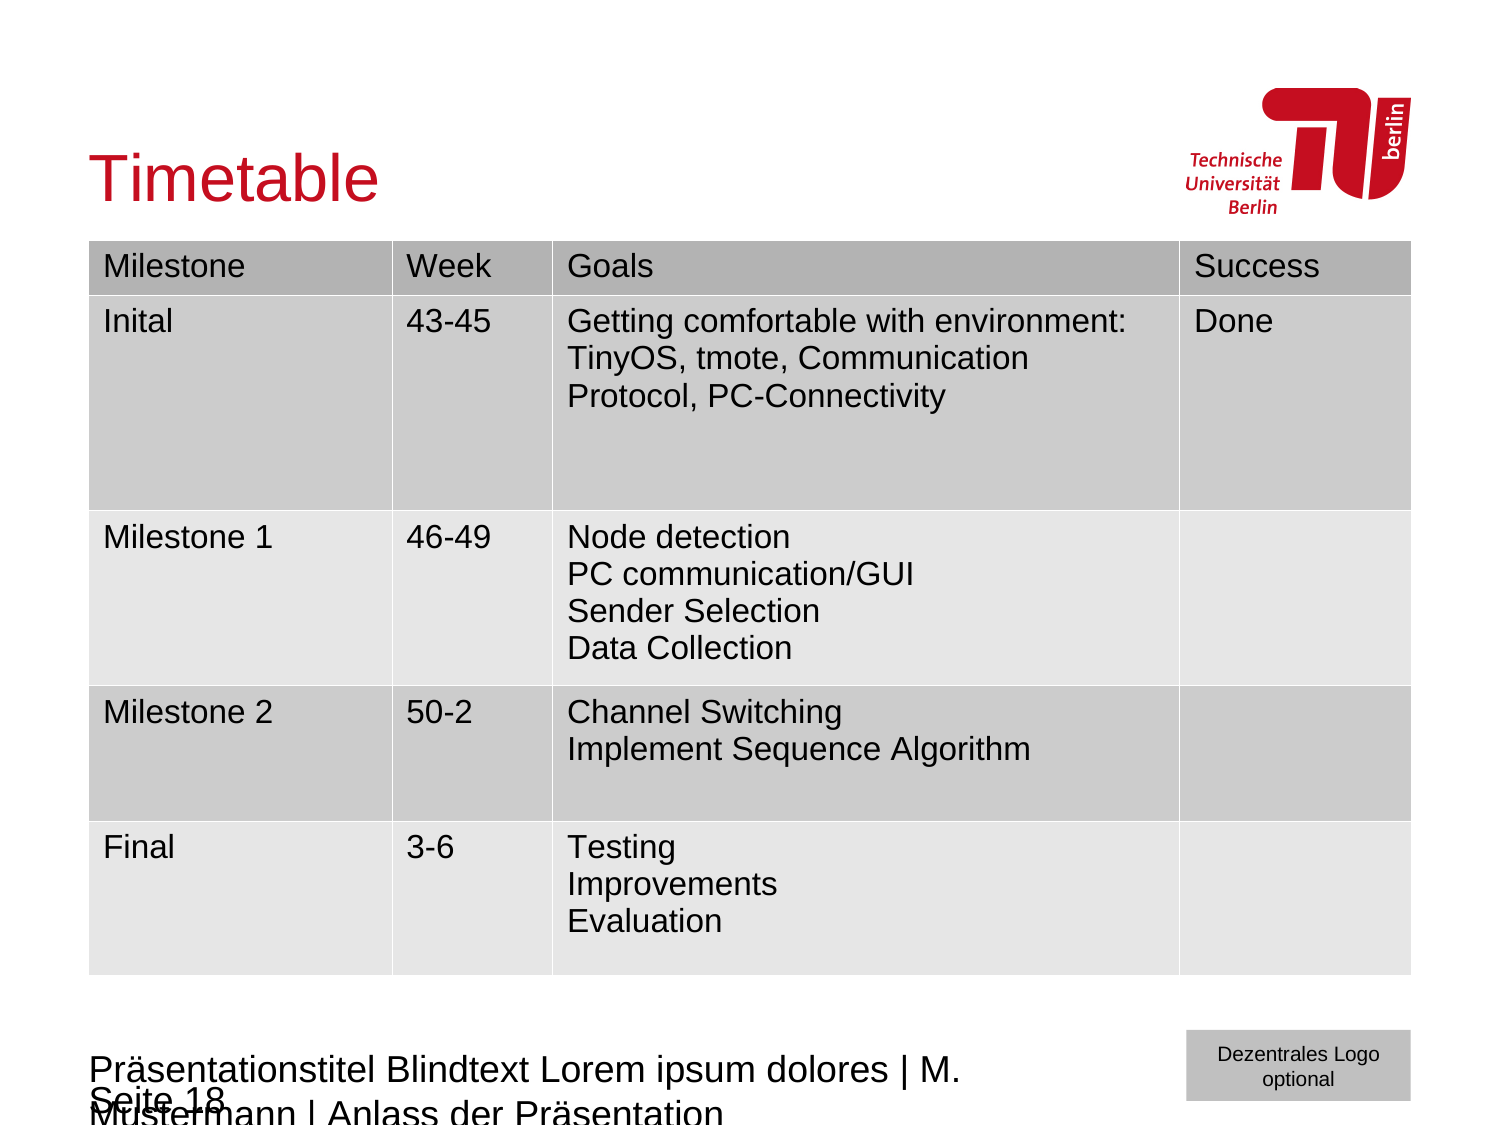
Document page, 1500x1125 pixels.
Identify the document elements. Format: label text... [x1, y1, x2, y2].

table_cell 50-2 [393, 686, 552, 821]
table_cell Milestone 1 [89, 511, 392, 685]
title Timetable [88, 120, 1411, 215]
table_cell Node detection PC communication/GUI Sender Selection Data Collection [553, 511, 1179, 685]
table_cell Milestone 2 [89, 686, 392, 821]
table_cell 43-45 [393, 296, 552, 510]
table_cell [1180, 822, 1411, 975]
picture [1186, 88, 1411, 120]
table_cell Channel Switching Implement Sequence Algorithm [553, 686, 1179, 821]
table_cell Final [89, 822, 392, 975]
table_header Success [1180, 241, 1411, 295]
table_cell 3-6 [393, 822, 552, 975]
table_cell 46-49 [393, 511, 552, 685]
table_header Week [393, 241, 552, 295]
table_cell Done [1180, 296, 1411, 510]
table_cell Getting comfortable with environment: TinyOS, tmote, Communication Protocol, PC-Connectivity [553, 296, 1179, 510]
table_cell [1180, 686, 1411, 821]
table_cell Inital [89, 296, 392, 510]
table_header Goals [553, 241, 1179, 295]
table_cell Testing Improvements Evaluation [553, 822, 1179, 975]
table_header Milestone [89, 241, 392, 295]
table_cell [1180, 511, 1411, 685]
